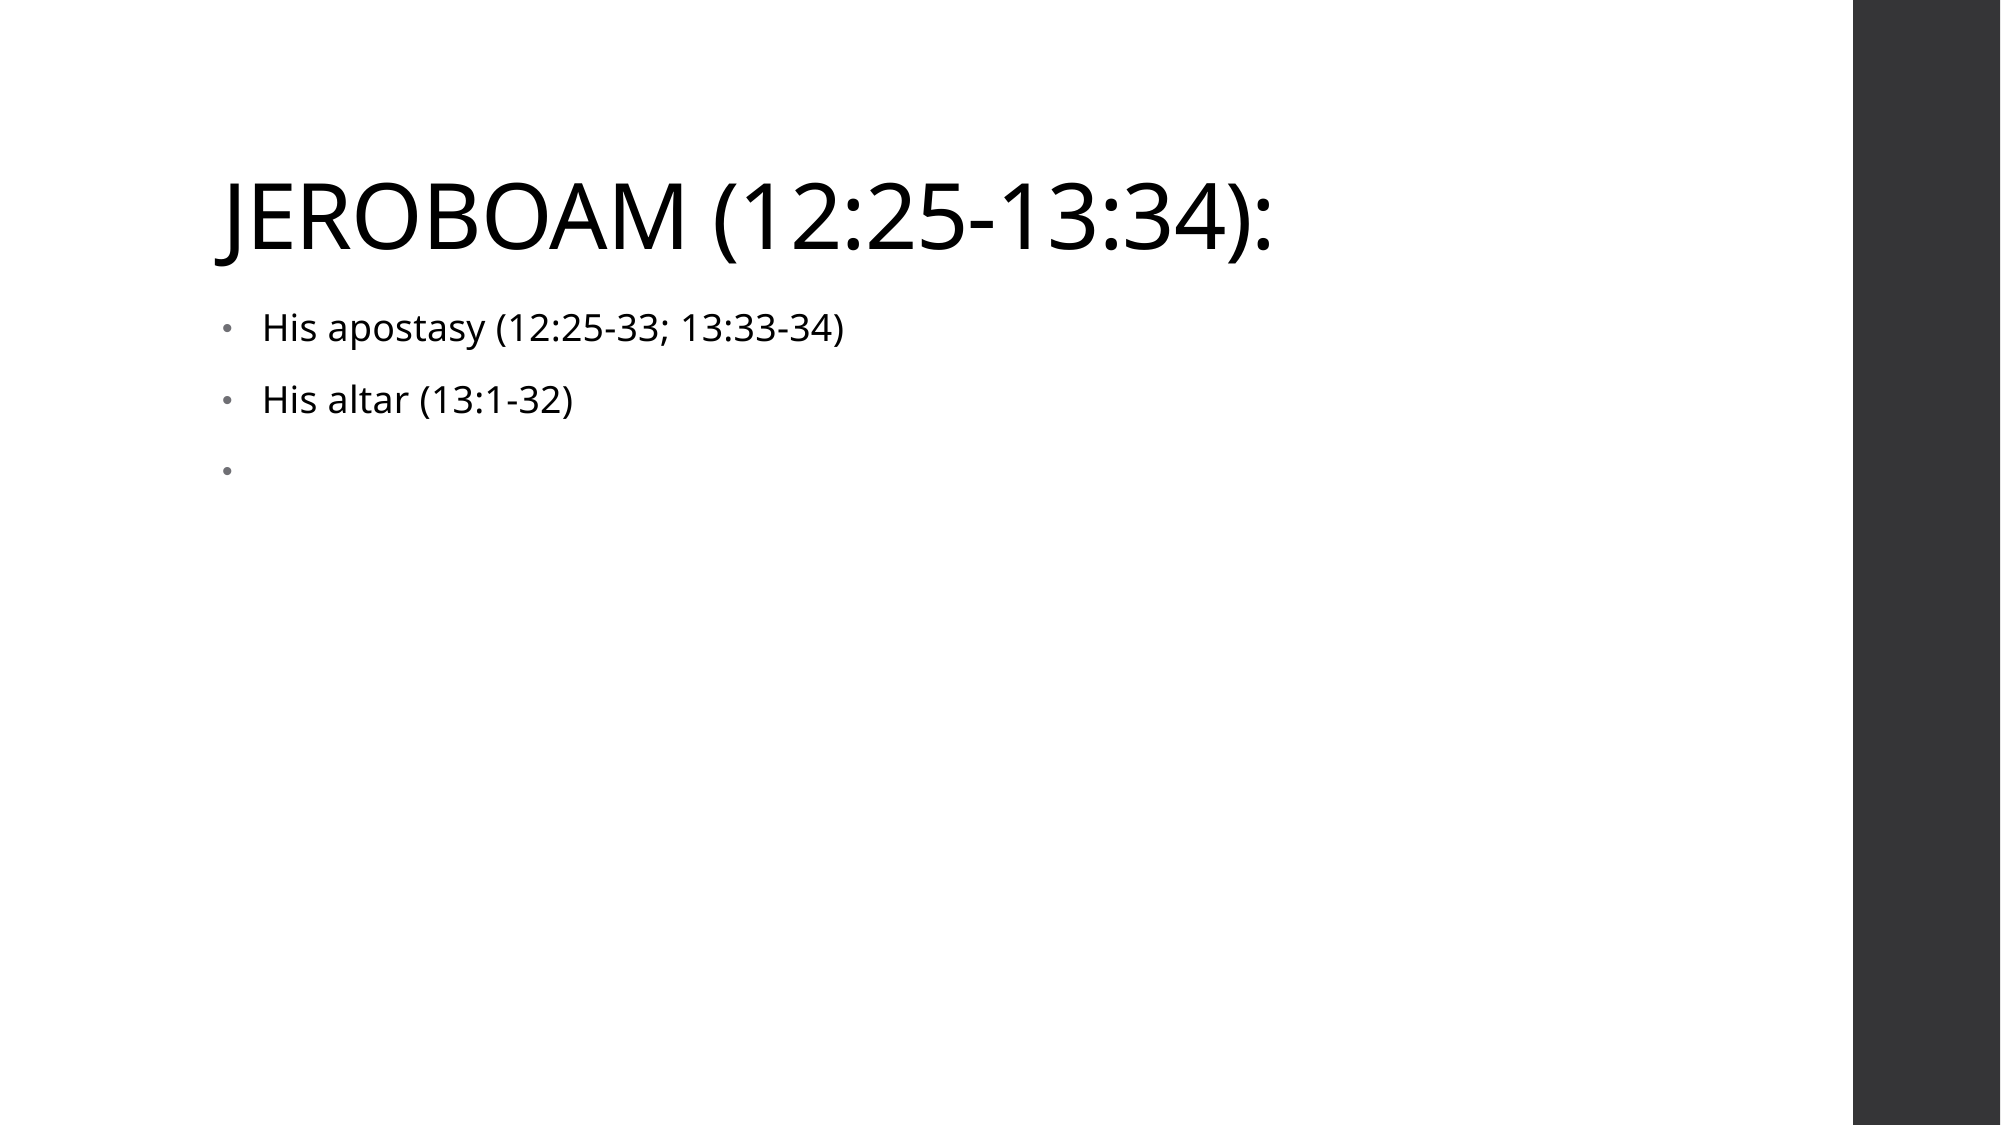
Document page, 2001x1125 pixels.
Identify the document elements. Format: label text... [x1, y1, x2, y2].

title JEROBOAM (12:25-13:34): [206, 60, 1797, 278]
list His apostasy (12:25-33; 13:33-34) His altar (13:1-32) [206, 299, 1617, 1014]
